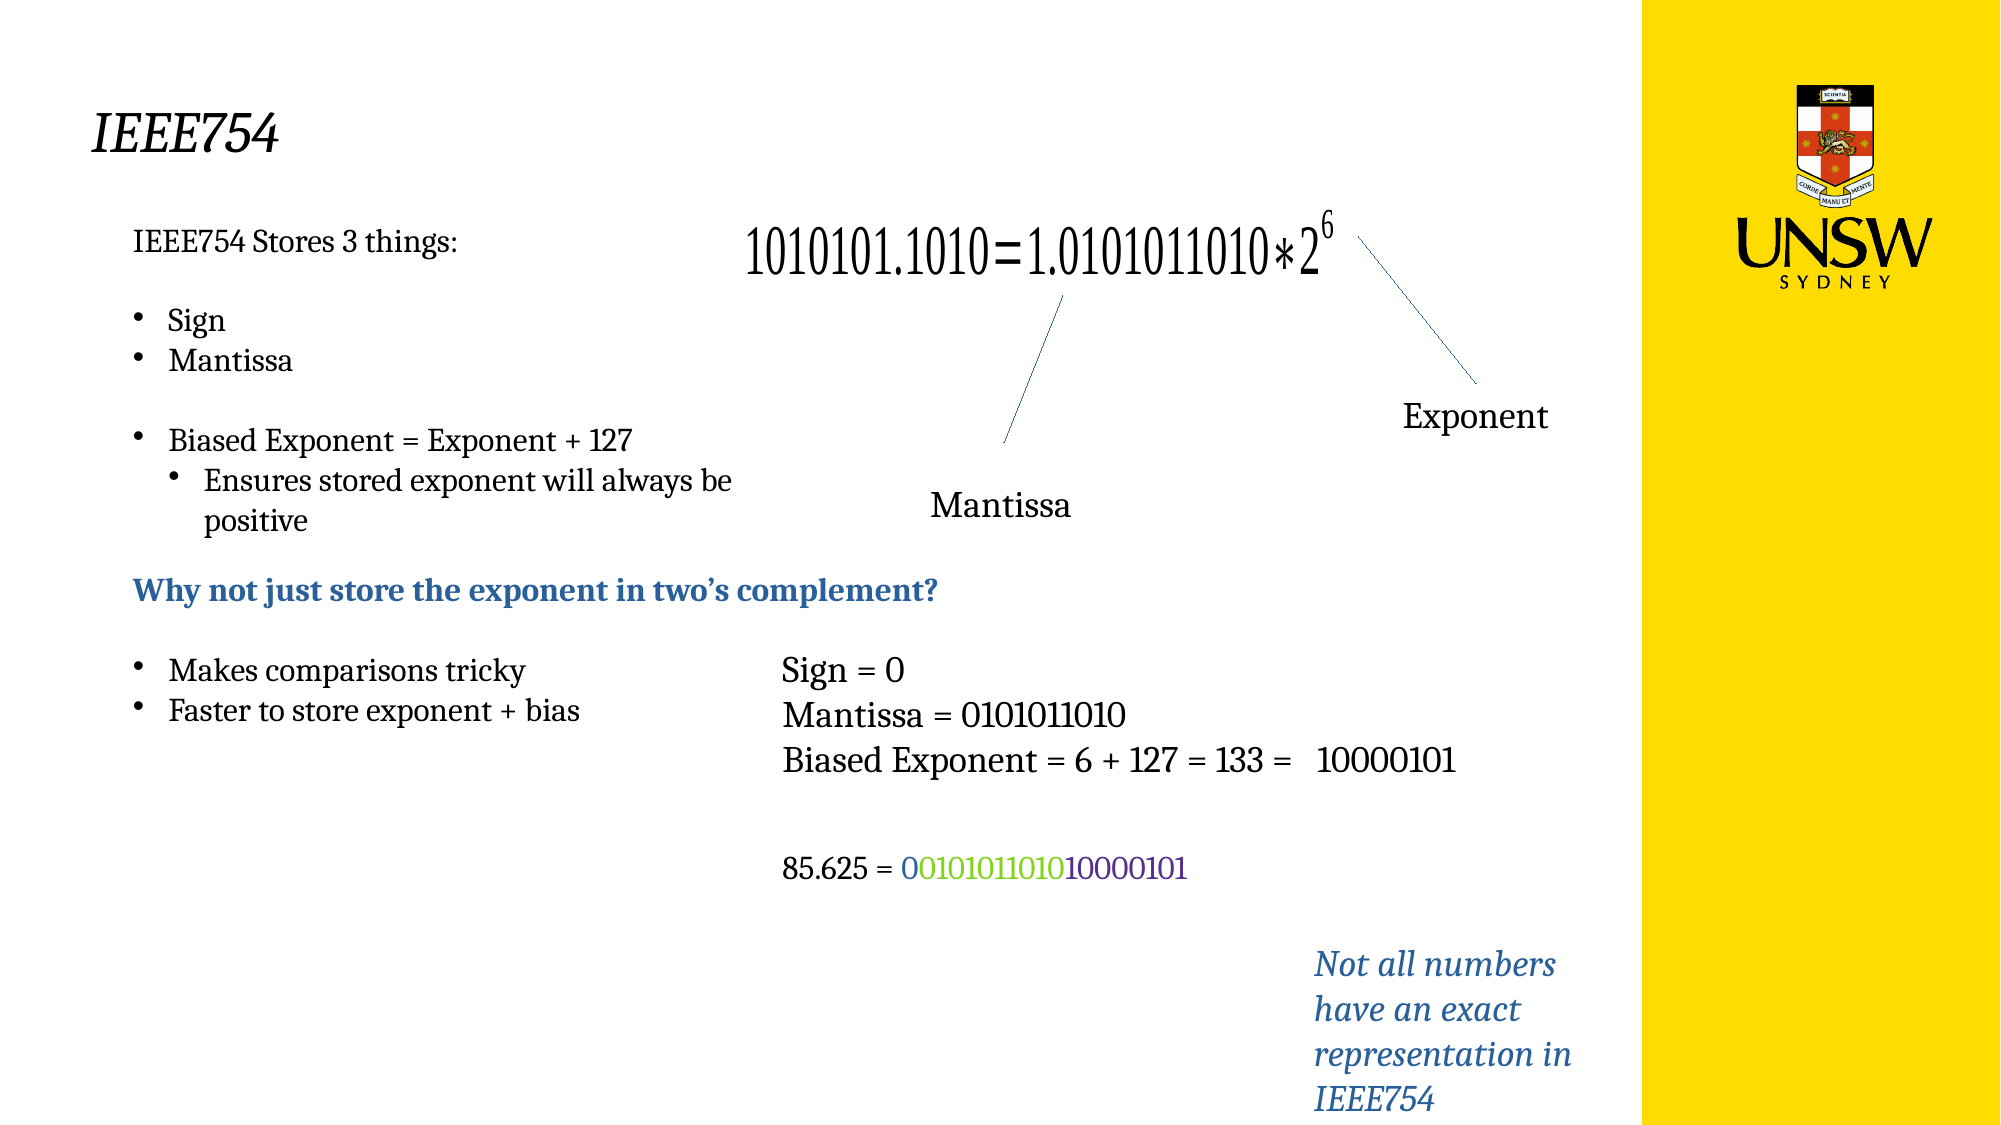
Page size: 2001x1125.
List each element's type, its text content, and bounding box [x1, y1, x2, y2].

text_box Mantissa [915, 472, 1152, 532]
text_box 85.625 = 0010101101010000101 [767, 838, 1300, 932]
title IEEE754 [76, 86, 922, 212]
chart [744, 200, 1335, 290]
text_box IEEE754 Stores 3 things: Sign Mantissa Biased Exponent = Exponent + 127 Ensures stored exponent will always be positive [118, 211, 798, 538]
text_box Why not just store the exponent in two’s complement? Makes comparisons tricky Faster to store exponent + bias [118, 560, 1300, 739]
text_box Sign = 0 Mantissa = 0101011010 Biased Exponent = 6 + 127 = 133 = 10000101 [767, 637, 1683, 810]
text_box Not all numbers have an exact representation in IEEE754 [1299, 931, 1624, 1125]
picture [1737, 85, 1933, 289]
text_box Exponent [1387, 383, 1624, 443]
